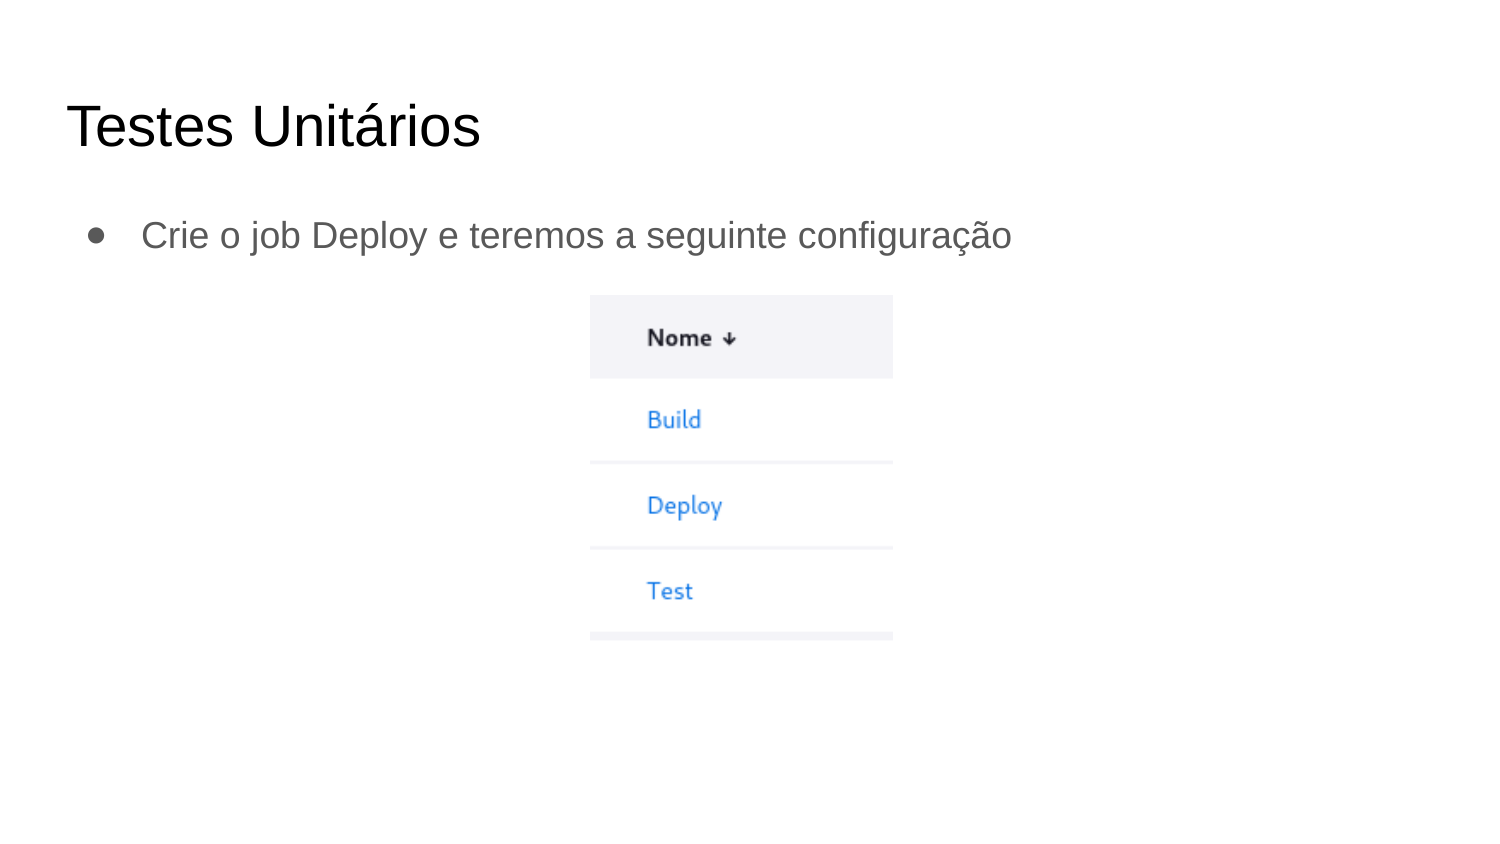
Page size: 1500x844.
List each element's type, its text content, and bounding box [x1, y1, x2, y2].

picture [590, 295, 893, 680]
title Testes Unitários [51, 72, 1449, 167]
list Crie o job Deploy e teremos a seguinte configuração [51, 189, 1489, 750]
